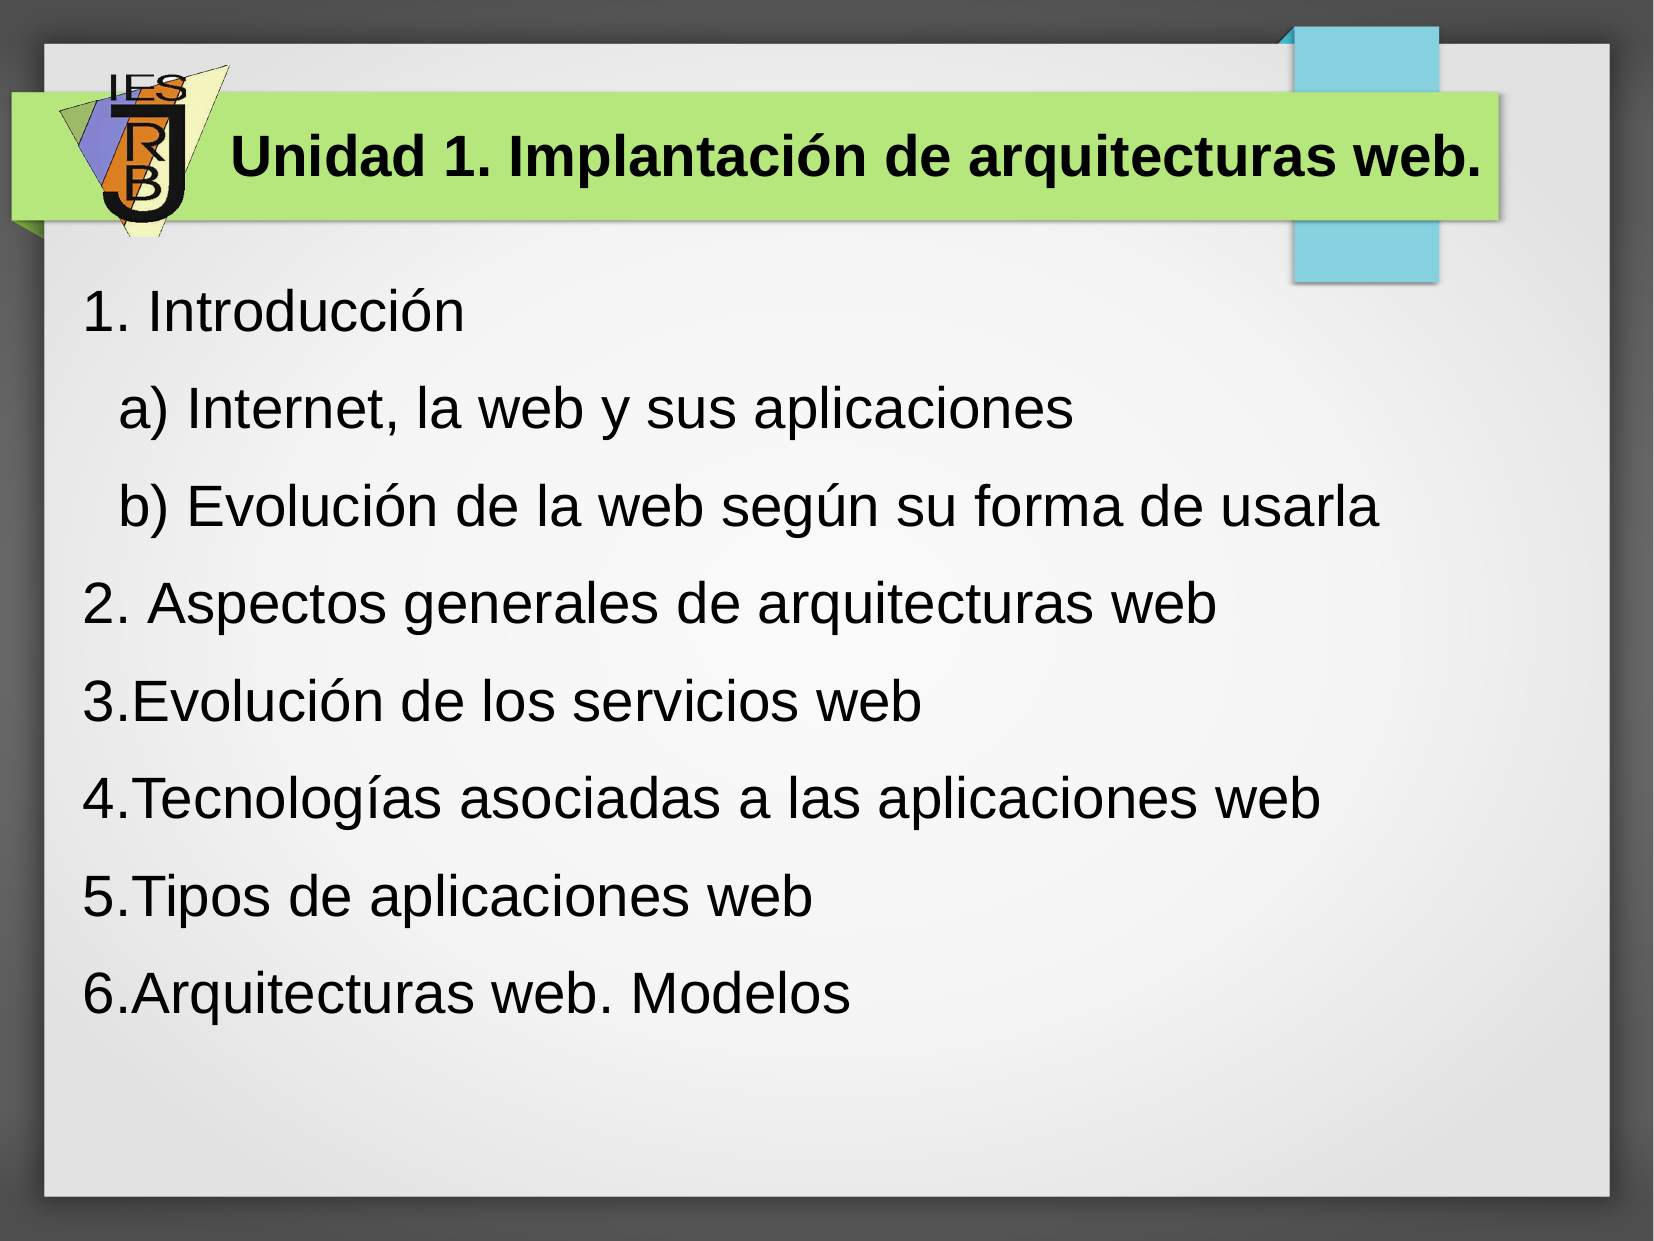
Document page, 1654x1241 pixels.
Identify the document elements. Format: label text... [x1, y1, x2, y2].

picture [0, 0, 1654, 1241]
subtitle Introducción Internet, la web y sus aplicaciones Evolución de la web según su forma de usarla Aspectos generales de arquitecturas web Evolución de los servicios web Tecnologías asociadas a las aplicaciones web Tipos de aplicaciones web Arquitecturas web. Modelos [82, 246, 1571, 1171]
title Unidad 1. Implantación de arquitecturas web. [230, 87, 1501, 225]
